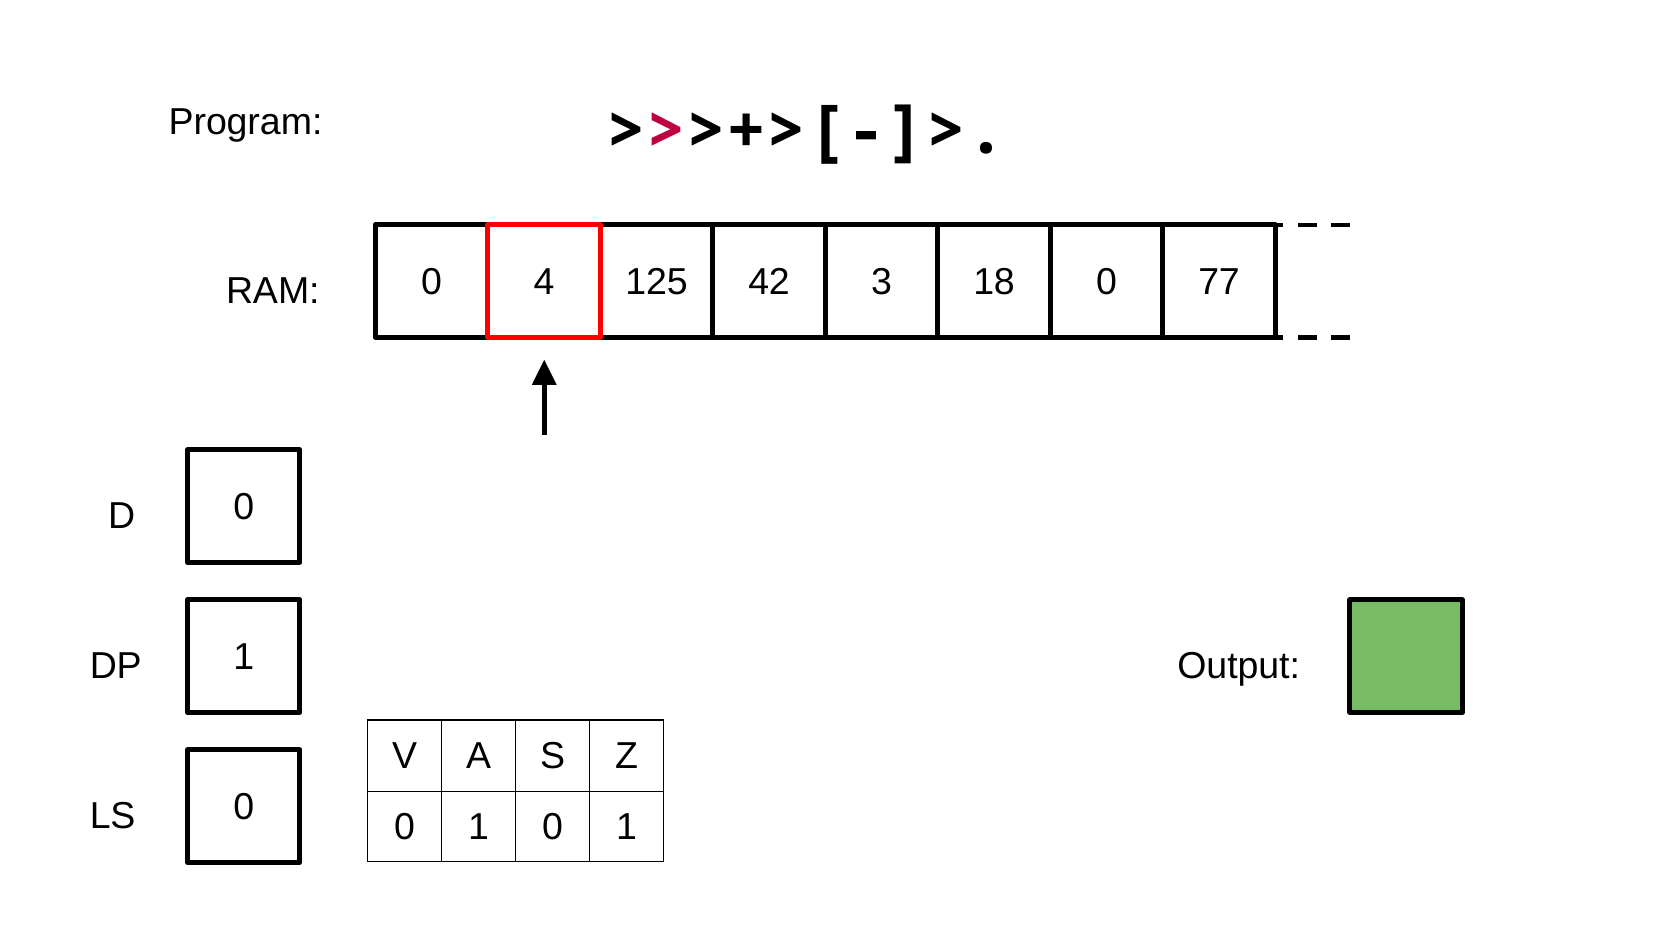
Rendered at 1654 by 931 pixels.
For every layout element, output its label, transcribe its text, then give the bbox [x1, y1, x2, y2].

table_cell 0 [368, 792, 441, 861]
table_header V [368, 721, 441, 791]
text_box 0 [187, 449, 300, 563]
table_cell 1 [442, 792, 515, 861]
table_header Z [590, 721, 663, 791]
text_box 0 [1050, 224, 1162, 338]
text_box DP [74, 637, 157, 695]
text_box 4 [487, 224, 601, 338]
table_cell 1 [590, 792, 663, 861]
text_box 77 [1162, 224, 1276, 338]
text_box 18 [937, 224, 1050, 338]
text_box Program: [153, 93, 337, 150]
text_box D [93, 487, 150, 545]
text_box Output: [1162, 637, 1336, 737]
text_box [1349, 599, 1463, 713]
text_box RAM: [211, 262, 362, 362]
text_box 3 [825, 224, 937, 338]
text_box 125 [601, 224, 712, 338]
text_box 1 [187, 599, 300, 713]
table_header S [516, 721, 589, 791]
text_box LS [74, 787, 151, 845]
text_box 0 [187, 749, 300, 863]
text_box 0 [375, 224, 487, 338]
text_box 42 [712, 224, 825, 338]
table_cell 0 [516, 792, 589, 861]
text_box >>>+>[-]>. [337, 74, 1275, 168]
table_header A [442, 721, 515, 791]
